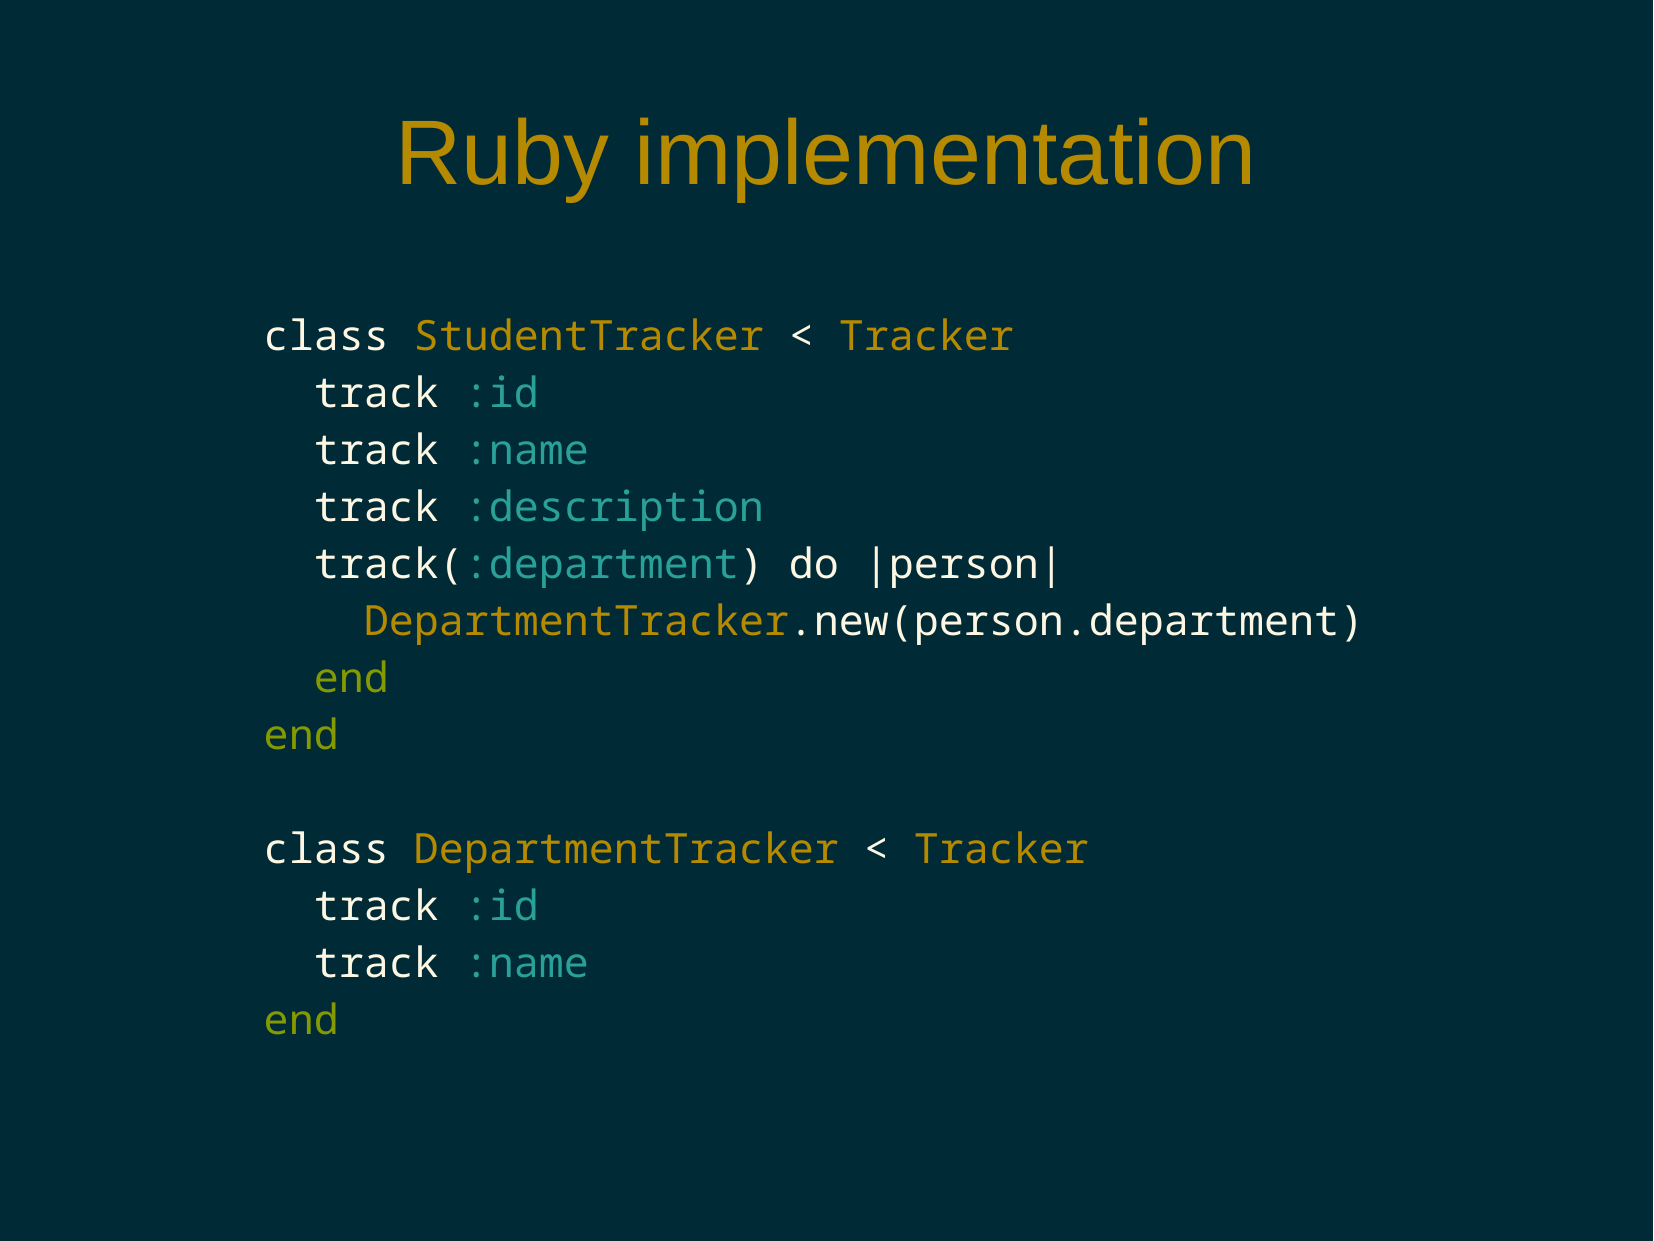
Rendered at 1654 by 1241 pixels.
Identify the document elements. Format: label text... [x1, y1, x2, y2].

title Ruby implementation [82, 49, 1571, 257]
text_box class StudentTracker < Tracker track :id track :name track :description track(:department) do |person| DepartmentTracker.new(person.department) end end class DepartmentTracker < Tracker track :id track :name end [248, 298, 1404, 1019]
